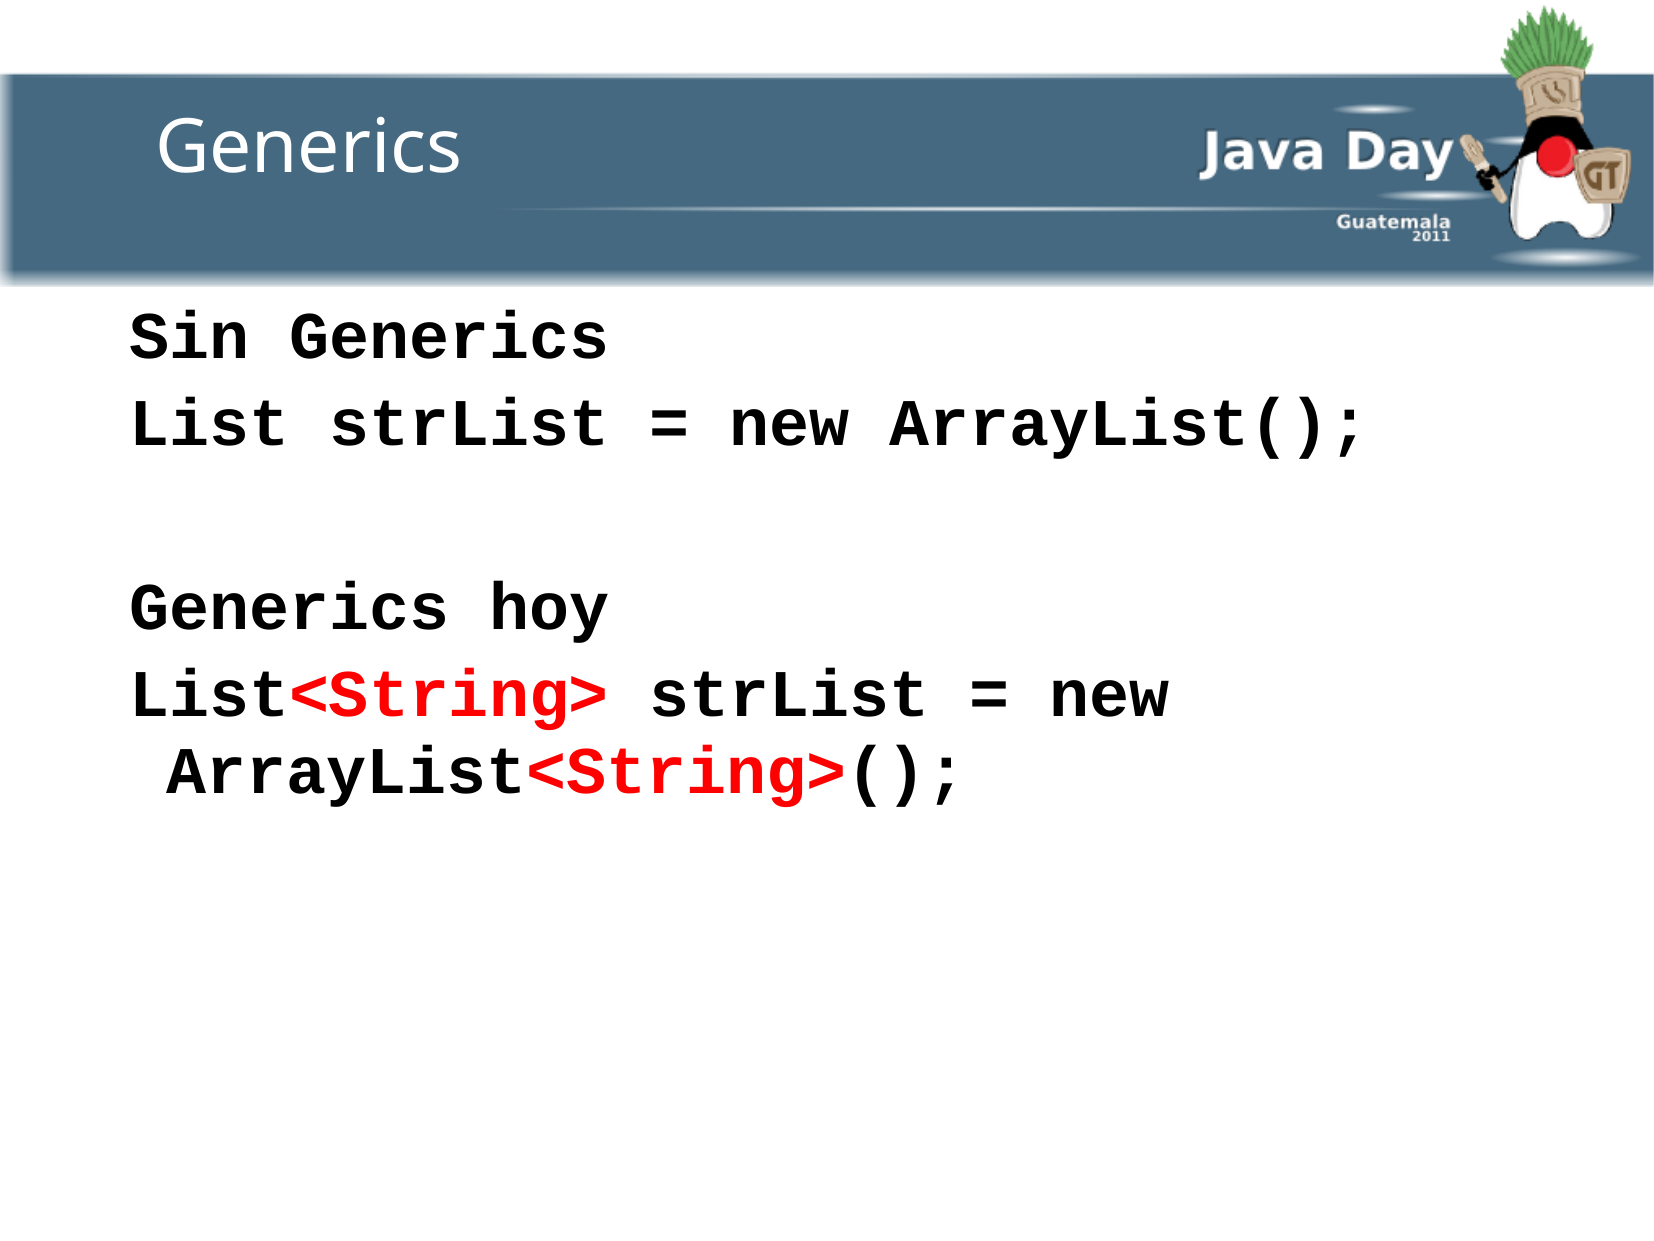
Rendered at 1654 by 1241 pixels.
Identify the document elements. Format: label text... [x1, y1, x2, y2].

picture [0, 3, 1654, 287]
list Sin Generics List strList = new ArrayList(); Generics hoy List<String> strList = new ArrayList<String>(); [129, 289, 1493, 1182]
title Generics [154, 94, 1526, 198]
